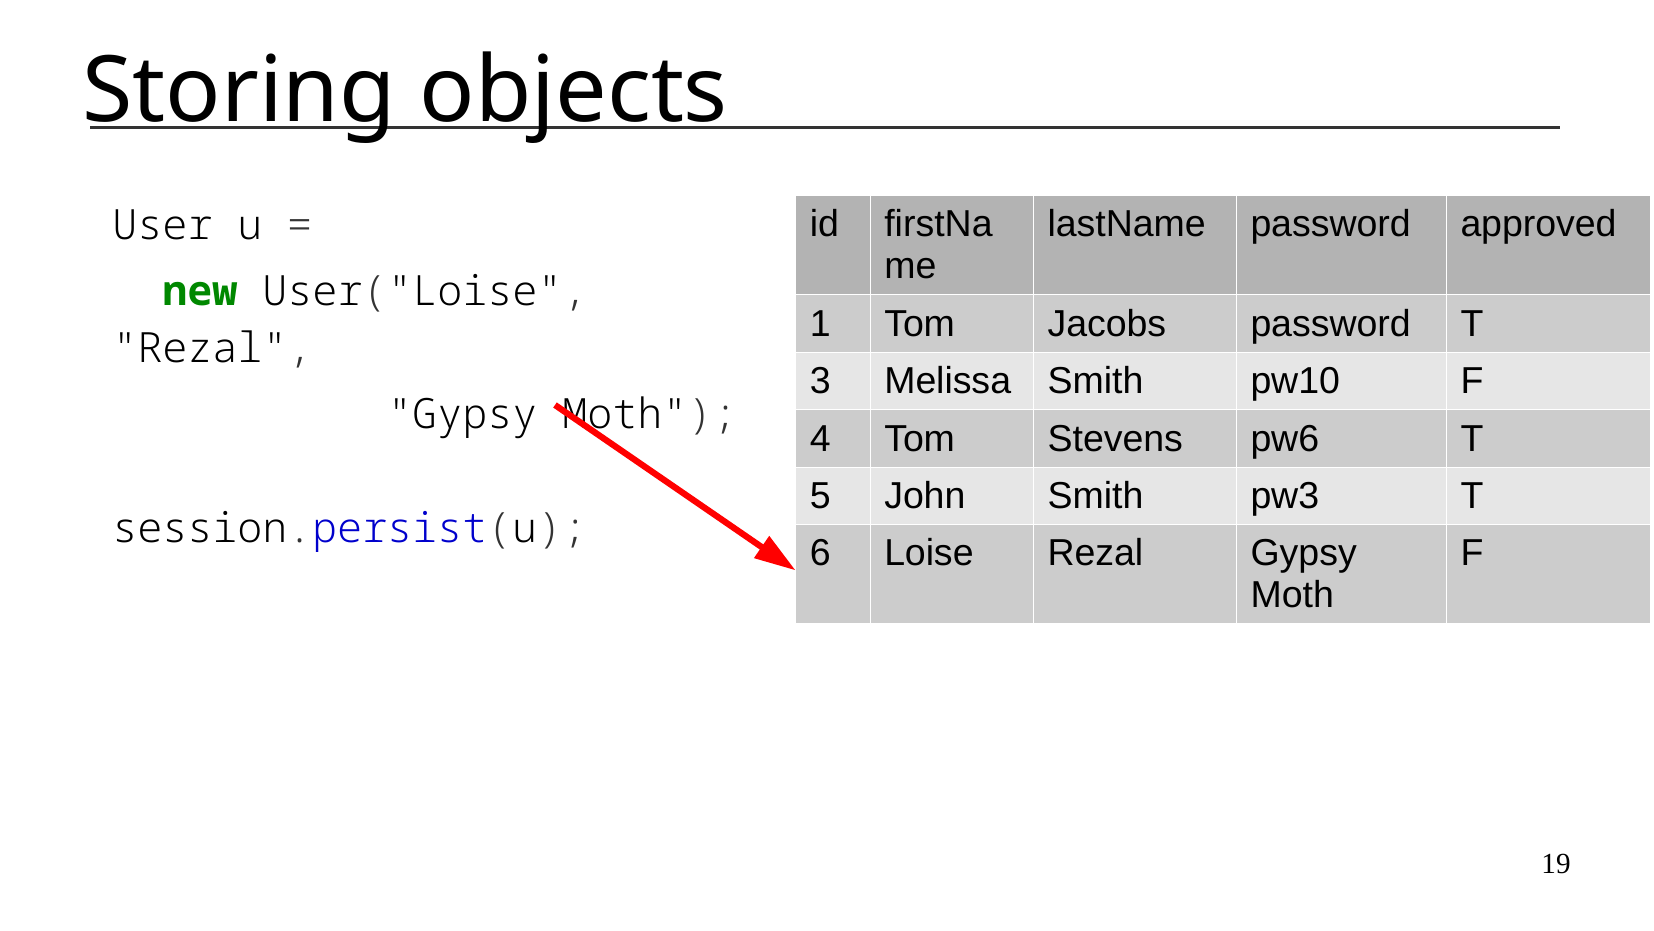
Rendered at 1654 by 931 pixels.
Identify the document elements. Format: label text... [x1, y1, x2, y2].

table_cell Gypsy Moth [1237, 525, 1446, 623]
table_cell 3 [796, 353, 870, 409]
table_cell Melissa [871, 353, 1033, 409]
table_header id [796, 196, 870, 294]
table_header approved [1447, 196, 1650, 294]
table_cell Smith [1034, 353, 1236, 409]
table_cell 5 [796, 468, 870, 524]
table_cell Tom [871, 410, 1033, 467]
table_header lastName [1034, 196, 1236, 294]
table_header firstName [871, 196, 1033, 294]
title Storing objects [82, 32, 1571, 140]
table_cell T [1447, 468, 1650, 524]
table_cell F [1447, 353, 1650, 409]
table_cell John [871, 468, 1033, 524]
table_cell Loise [871, 525, 1033, 623]
table_cell T [1447, 410, 1650, 467]
table_cell Stevens [1034, 410, 1236, 467]
table_cell pw3 [1237, 468, 1446, 524]
table_header password [1237, 196, 1446, 294]
table_cell 1 [796, 295, 870, 352]
table_cell password [1237, 295, 1446, 352]
table_cell 6 [796, 525, 870, 623]
table_cell T [1447, 295, 1650, 352]
table_cell Tom [871, 295, 1033, 352]
list User u = new User("Loise", "Rezal", "Gypsy Moth"); session.persist(u); [82, 195, 809, 811]
table_cell pw10 [1237, 353, 1446, 409]
table_cell 4 [796, 410, 870, 467]
table_cell Rezal [1034, 525, 1236, 623]
table_cell Smith [1034, 468, 1236, 524]
table_cell pw6 [1237, 410, 1446, 467]
table_cell Jacobs [1034, 295, 1236, 352]
table_cell F [1447, 525, 1650, 623]
